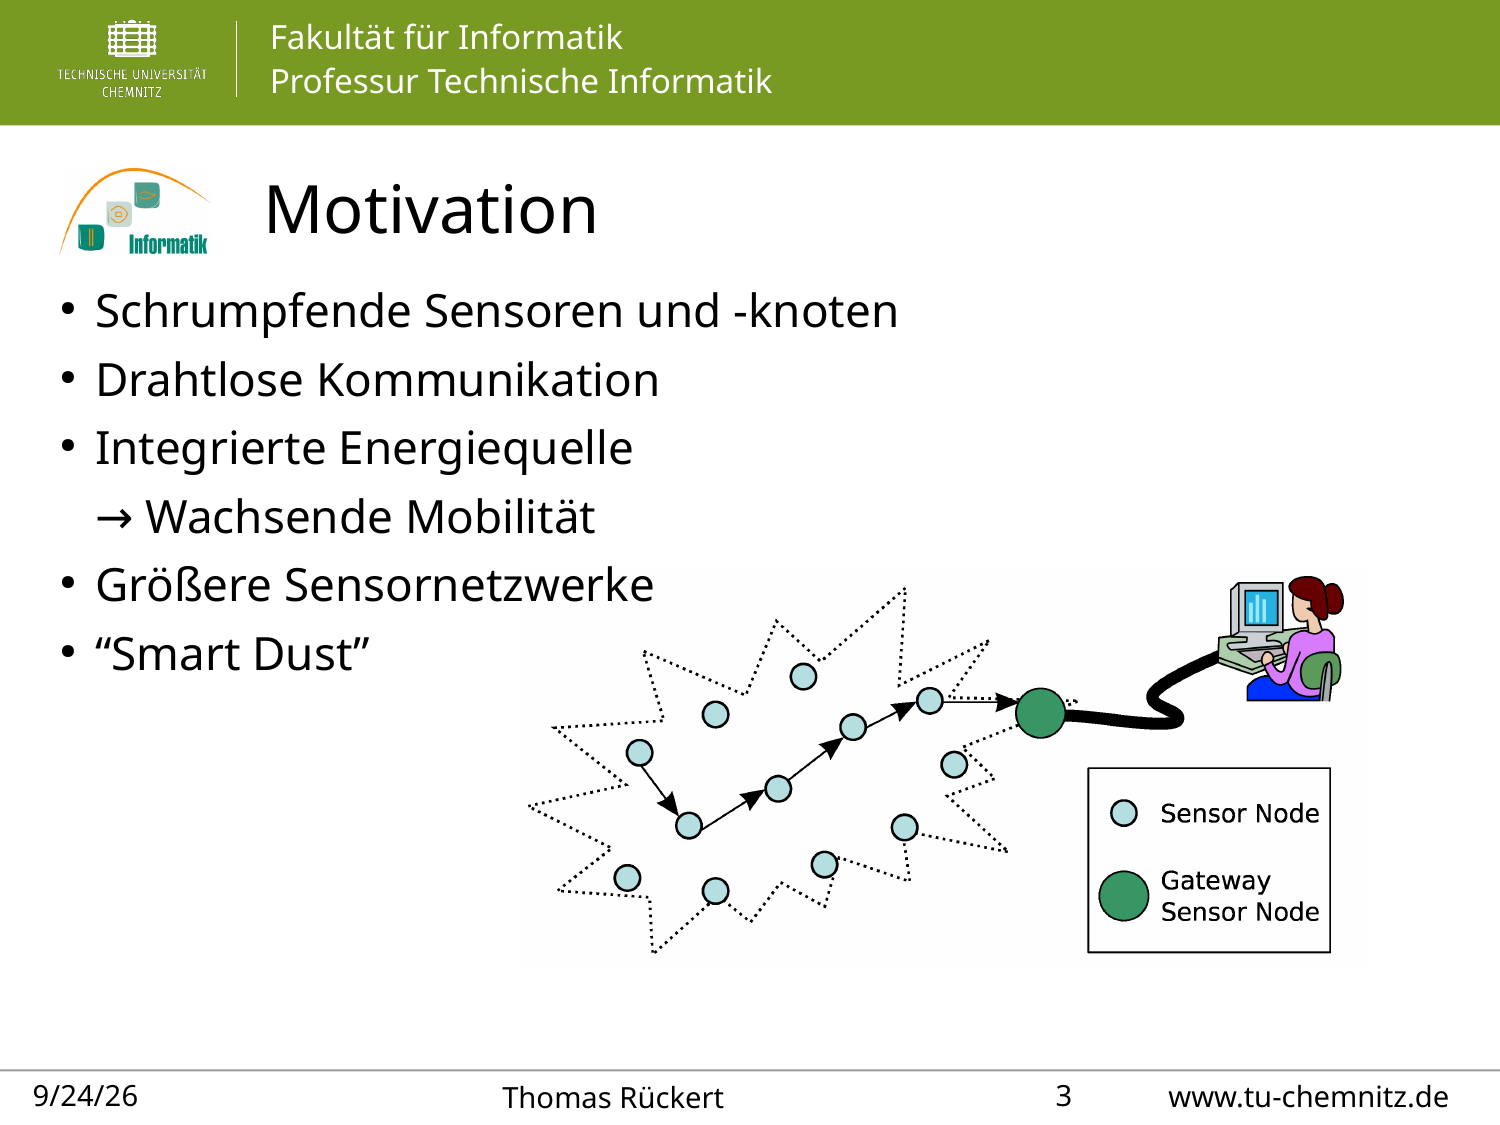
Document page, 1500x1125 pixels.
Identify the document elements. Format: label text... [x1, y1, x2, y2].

list [248, 379, 1459, 1035]
picture [59, 168, 212, 256]
slide_number 31 [750, 1069, 1088, 1125]
title Motivation [248, 159, 1459, 271]
slide_number 7/22/15 [17, 1069, 356, 1125]
footer Thomas Rückert [360, 1069, 750, 1125]
text_box Schrumpfende Sensoren und -knoten Drahtlose Kommunikation Integrierte Energiequelle → Wachsende Mobilität Größere Sensornetzwerke “Smart Dust” [45, 271, 1051, 759]
picture [25, 0, 239, 130]
